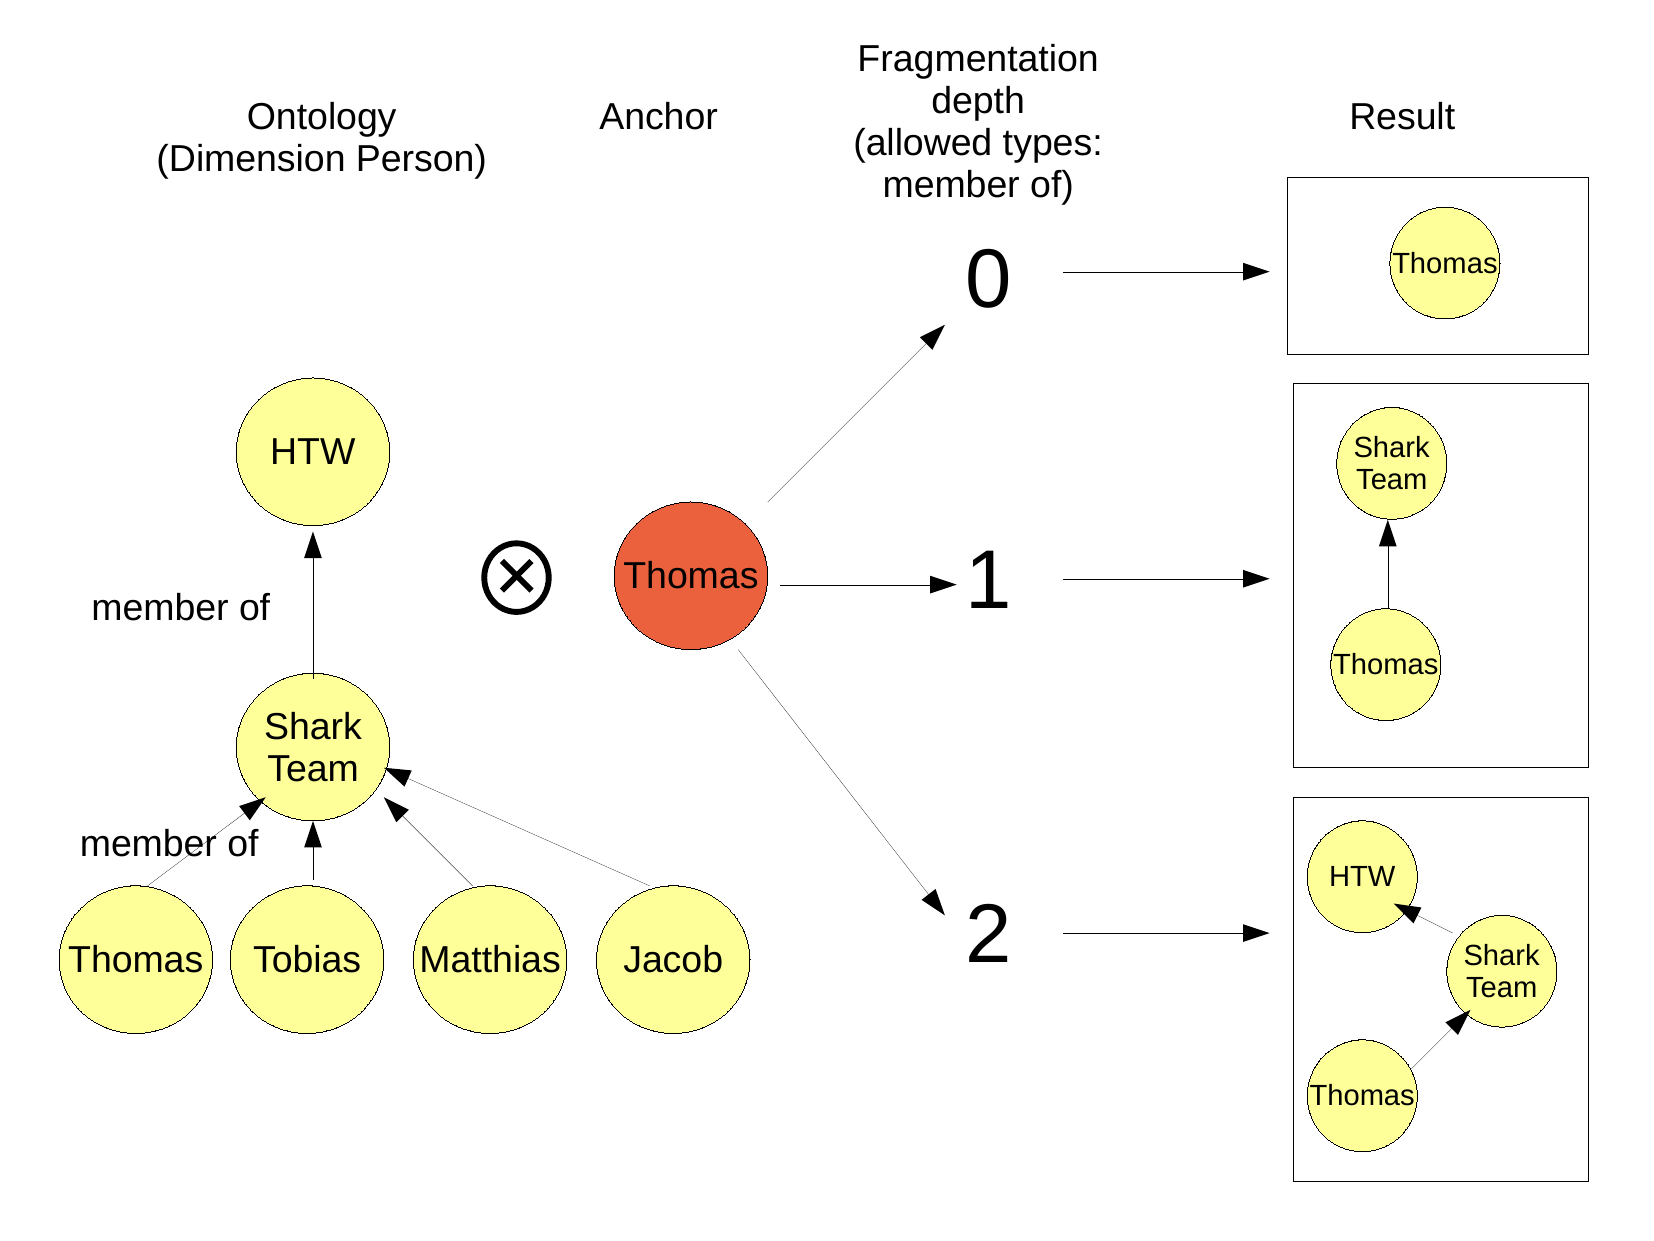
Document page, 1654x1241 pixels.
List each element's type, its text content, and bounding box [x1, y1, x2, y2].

text_box 1 [950, 525, 1027, 634]
text_box Thomas [1330, 608, 1441, 721]
text_box Shark Team [236, 673, 390, 821]
text_box Thomas [614, 501, 768, 650]
text_box Anchor [584, 88, 733, 146]
text_box member of [65, 815, 274, 872]
text_box Matthias [413, 885, 567, 1034]
text_box Ontology (Dimension Person) [141, 88, 502, 188]
text_box Result [1334, 88, 1471, 146]
text_box Shark Team [1336, 407, 1447, 520]
text_box Thomas [59, 885, 213, 1034]
text_box Jacob [596, 885, 751, 1034]
text_box 0 [950, 224, 1027, 333]
text_box Shark Team [1446, 915, 1557, 1028]
text_box HTW [1307, 820, 1418, 933]
text_box member of [76, 578, 286, 636]
text_box Tobias [230, 885, 384, 1034]
text_box Fragmentation depth (allowed types: member of) [838, 29, 1117, 213]
text_box 2 [950, 879, 1027, 988]
text_box HTW [236, 377, 390, 526]
text_box Thomas [1307, 1039, 1418, 1152]
text_box Thomas [1389, 207, 1501, 319]
